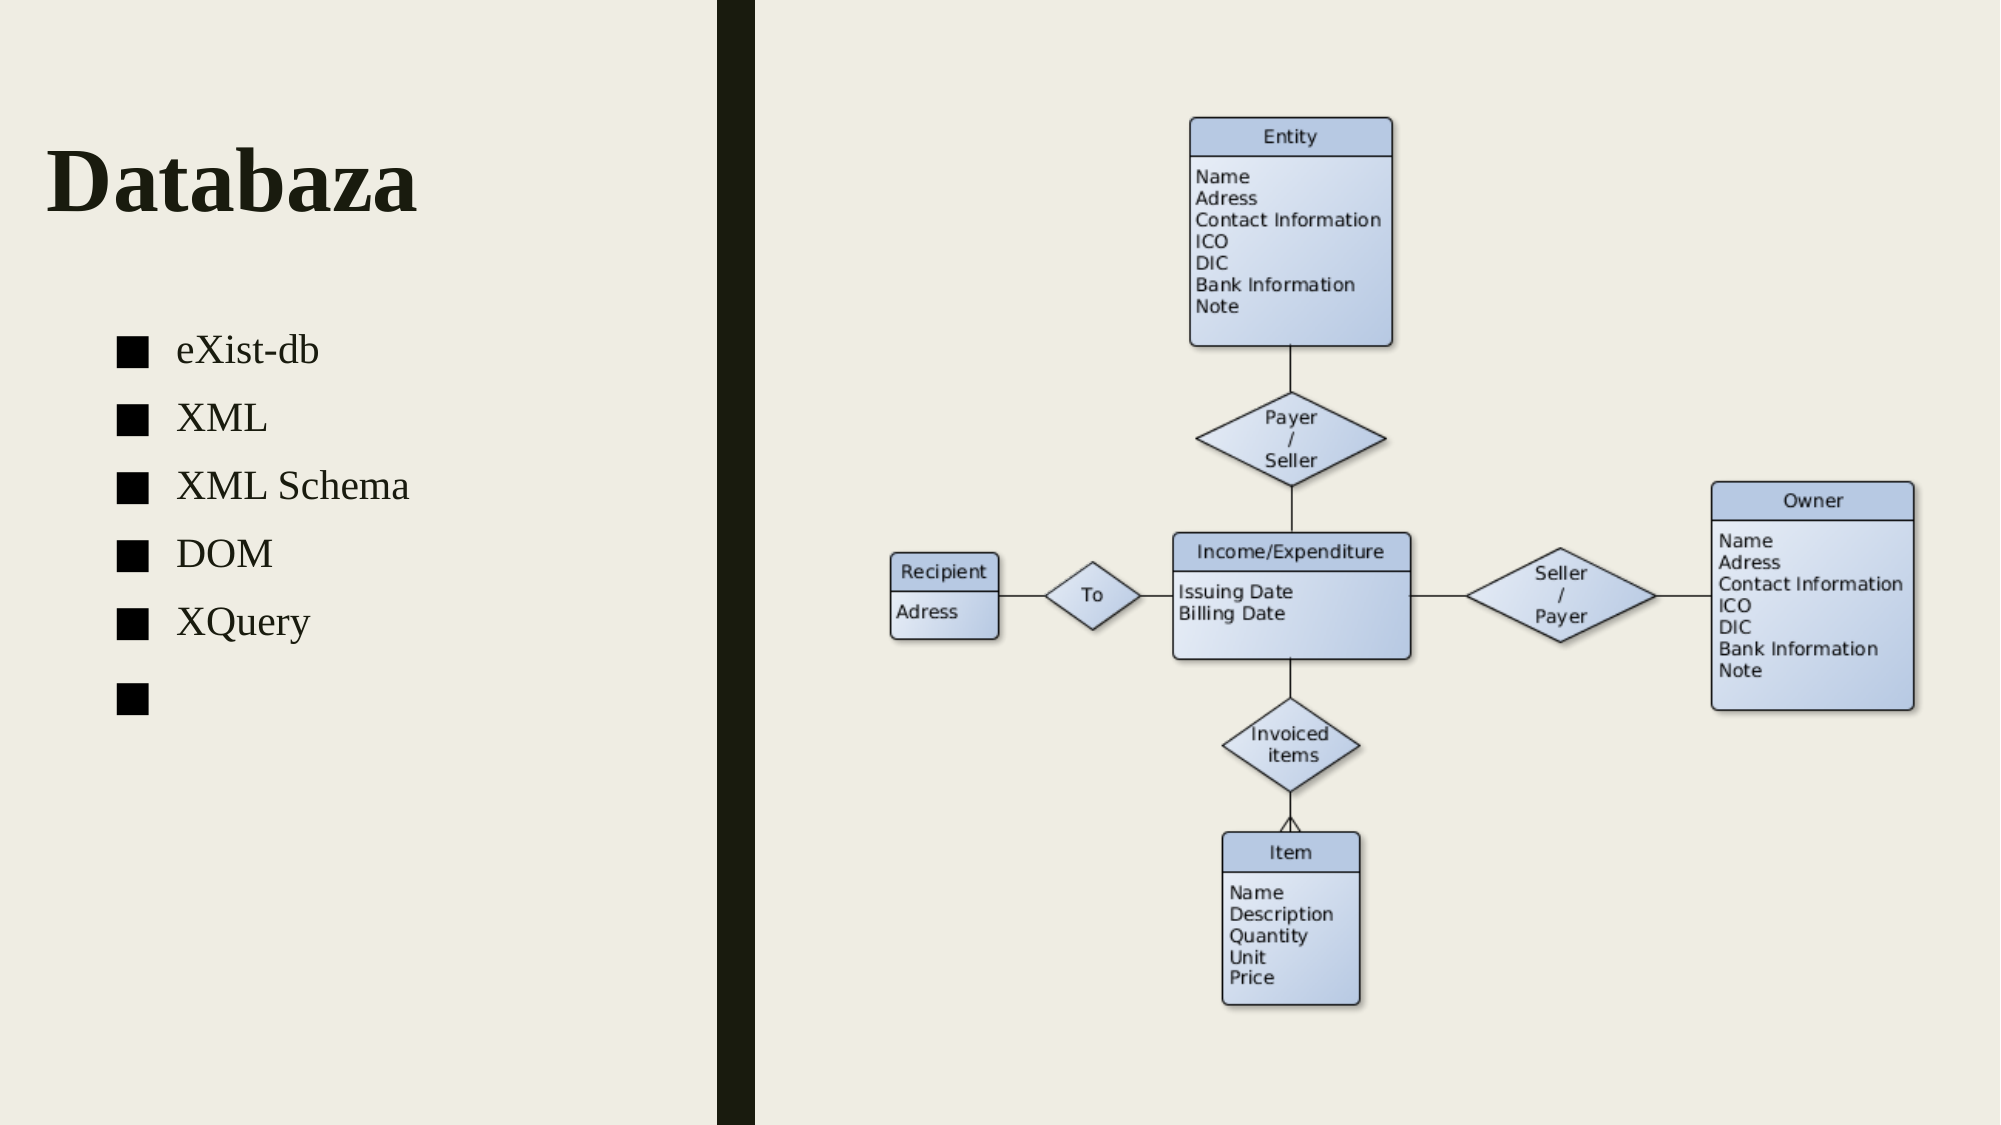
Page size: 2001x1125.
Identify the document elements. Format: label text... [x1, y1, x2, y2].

text_box [0, 0, 2000, 1125]
picture [867, 94, 1938, 1029]
title Databaza [31, 125, 547, 254]
list eXist-db XML XML Schema DOM XQuery [98, 318, 536, 931]
